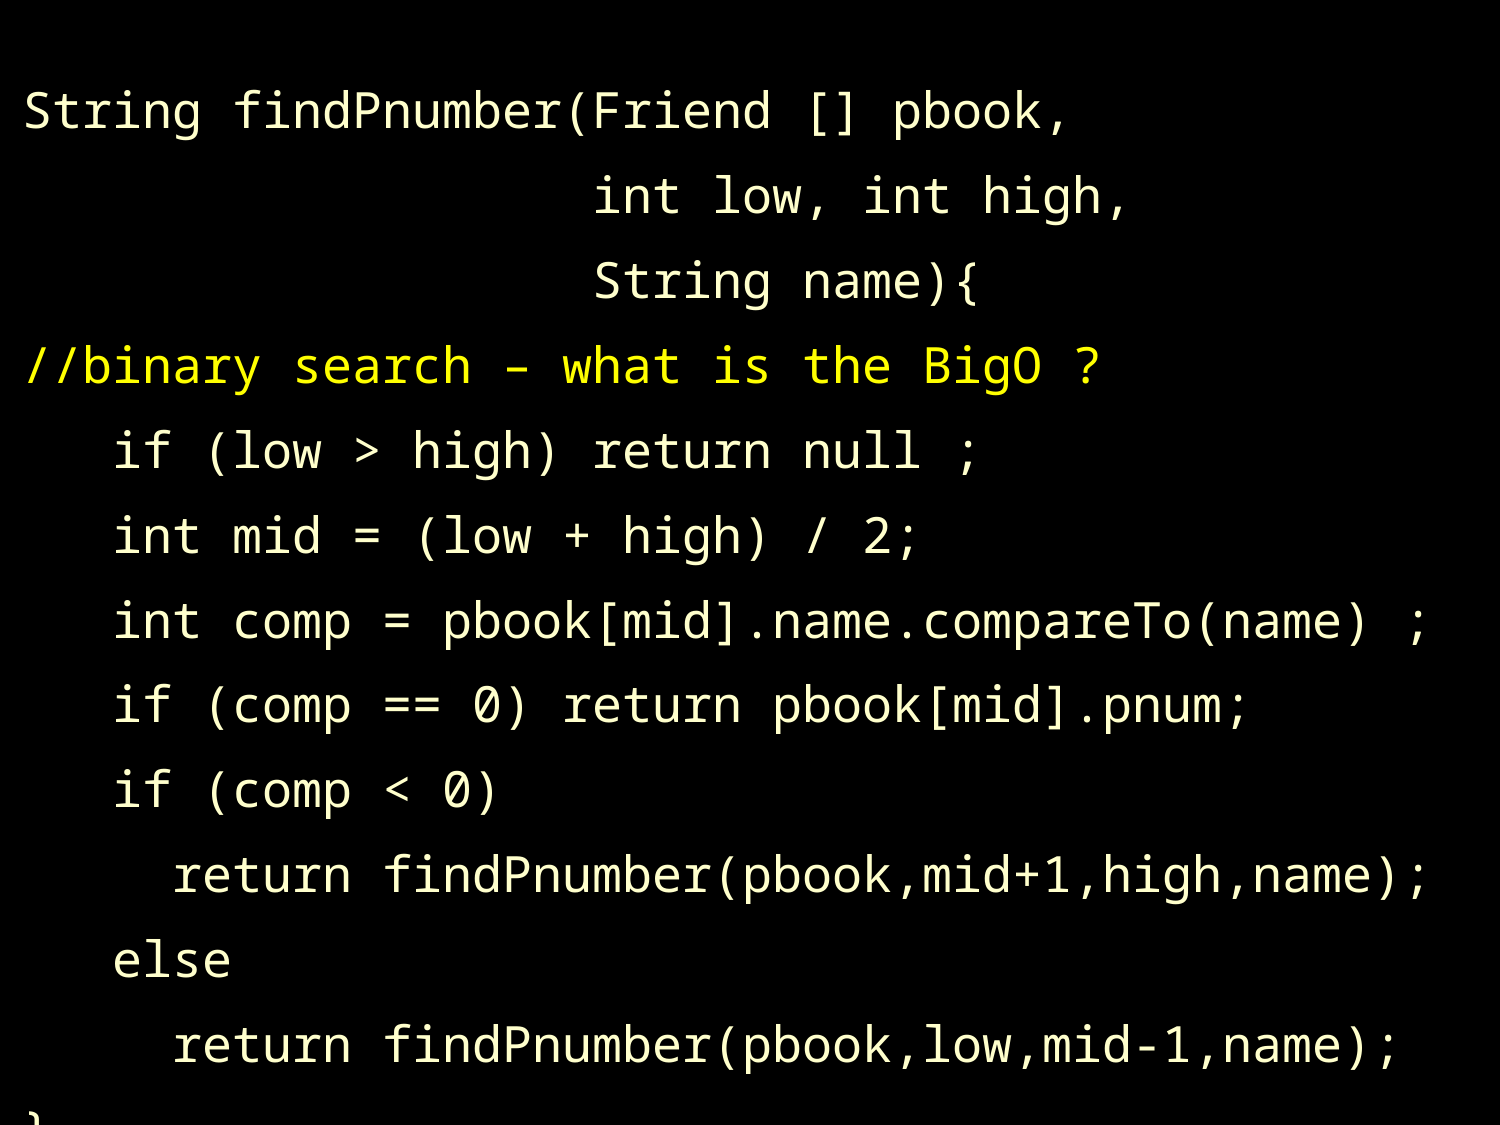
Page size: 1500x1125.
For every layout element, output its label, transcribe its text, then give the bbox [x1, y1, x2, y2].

list String findPnumber(Friend [] pbook, int low, int high, String name){ //binary search – what is the BigO ? if (low > high) return null ; int mid = (low + high) / 2; int comp = pbook[mid].name.compareTo(name) ; if (comp == 0) return pbook[mid].pnum; if (comp < 0) return findPnumber(pbook,mid+1,high,name); else return findPnumber(pbook,low,mid-1,name); } [22, 75, 1482, 1088]
